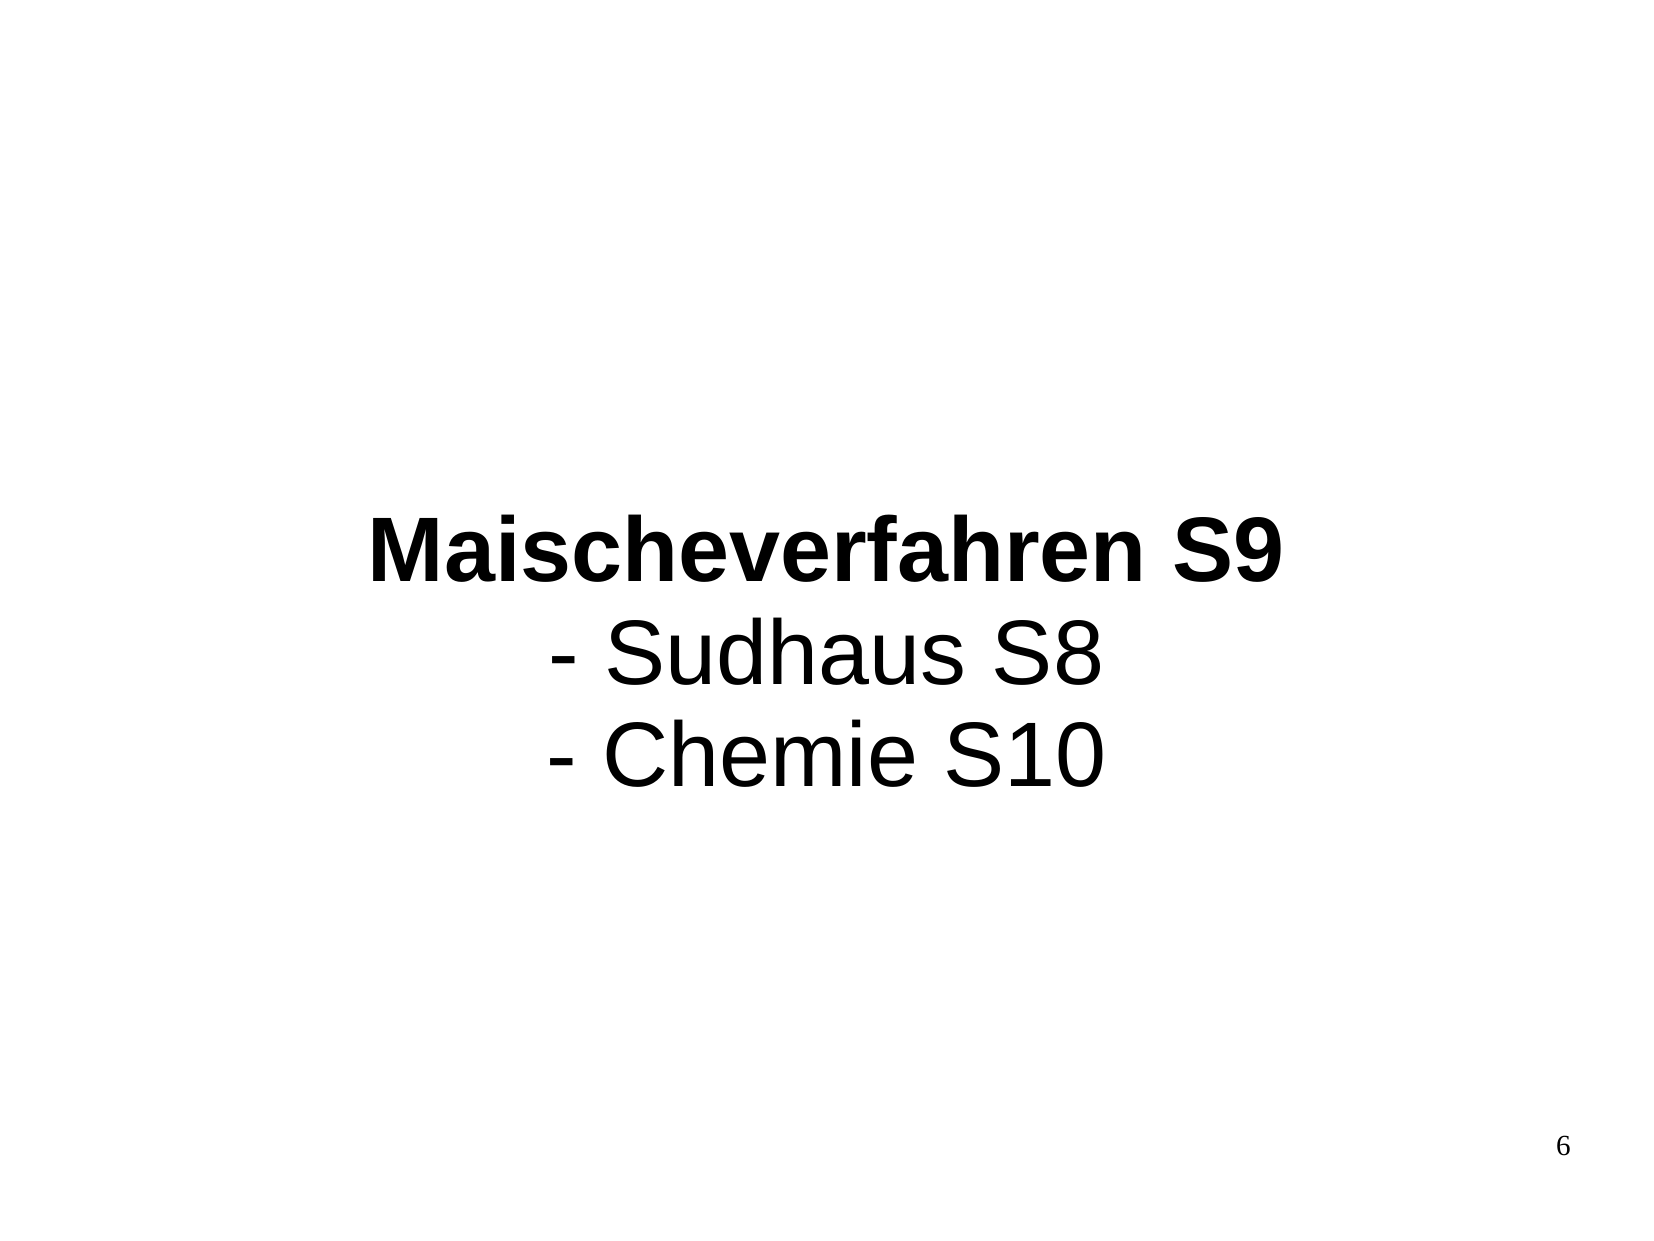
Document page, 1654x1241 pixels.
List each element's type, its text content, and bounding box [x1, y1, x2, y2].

title Maischeverfahren S9 - Sudhaus S8 - Chemie S10 [82, 498, 1571, 807]
